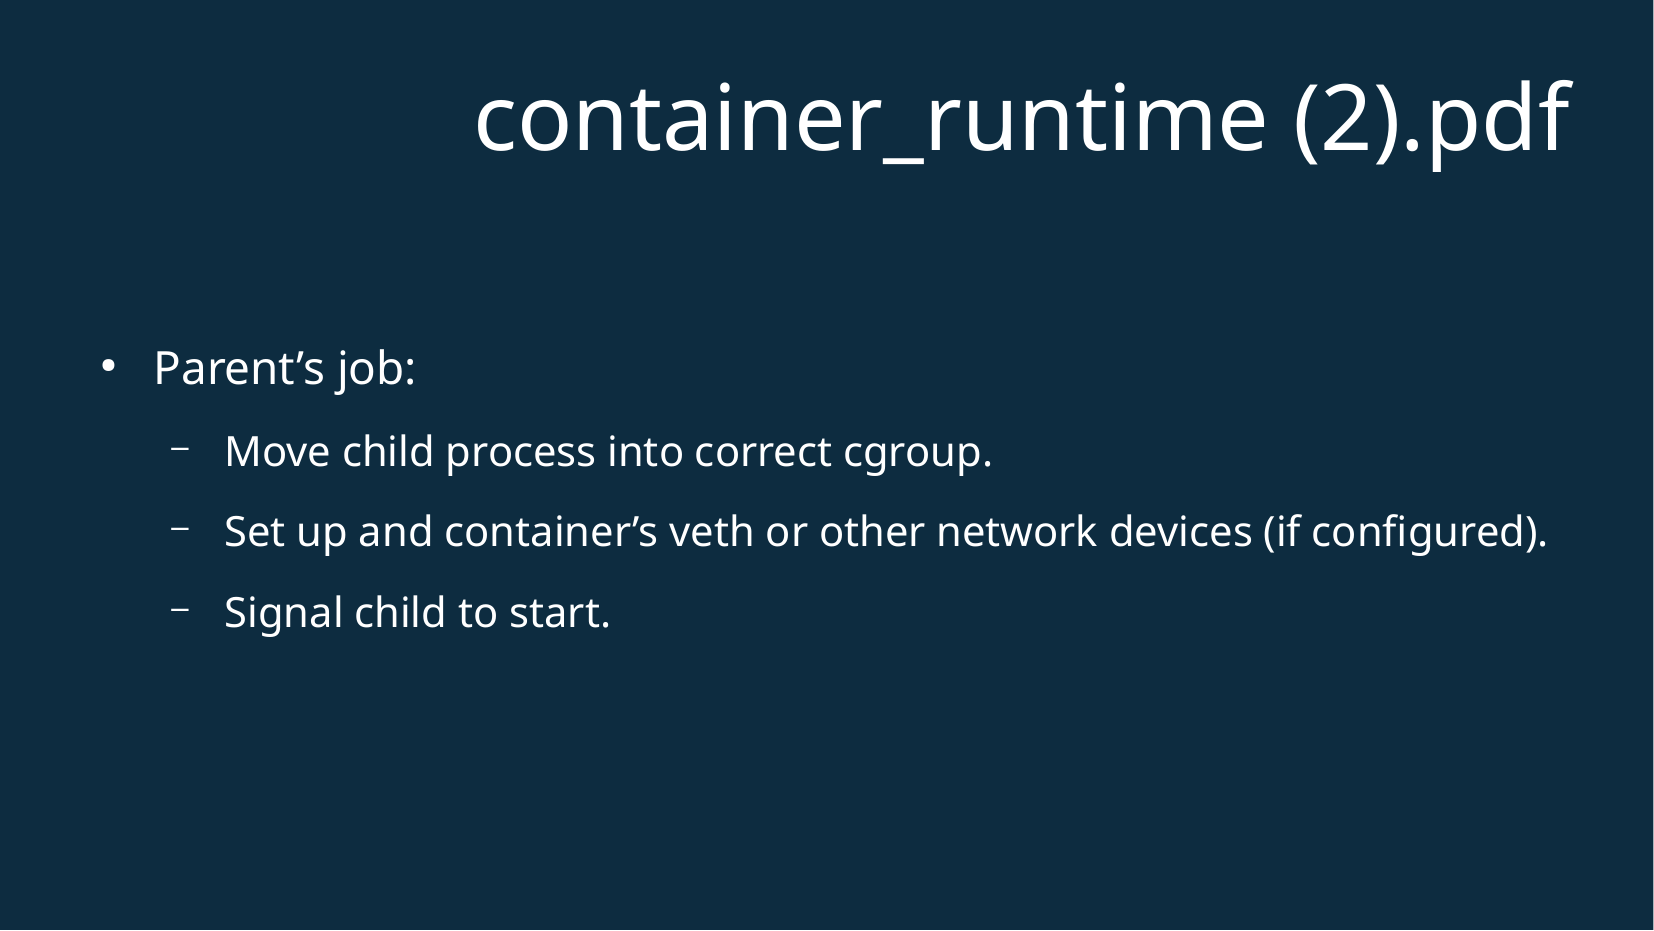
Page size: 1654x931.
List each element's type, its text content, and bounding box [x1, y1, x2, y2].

title container_runtime (2).pdf [82, 37, 1571, 193]
list Parent’s job: Move child process into correct cgroup. Set up and container’s veth or other network devices (if configured). Signal child to start. [82, 217, 1571, 758]
